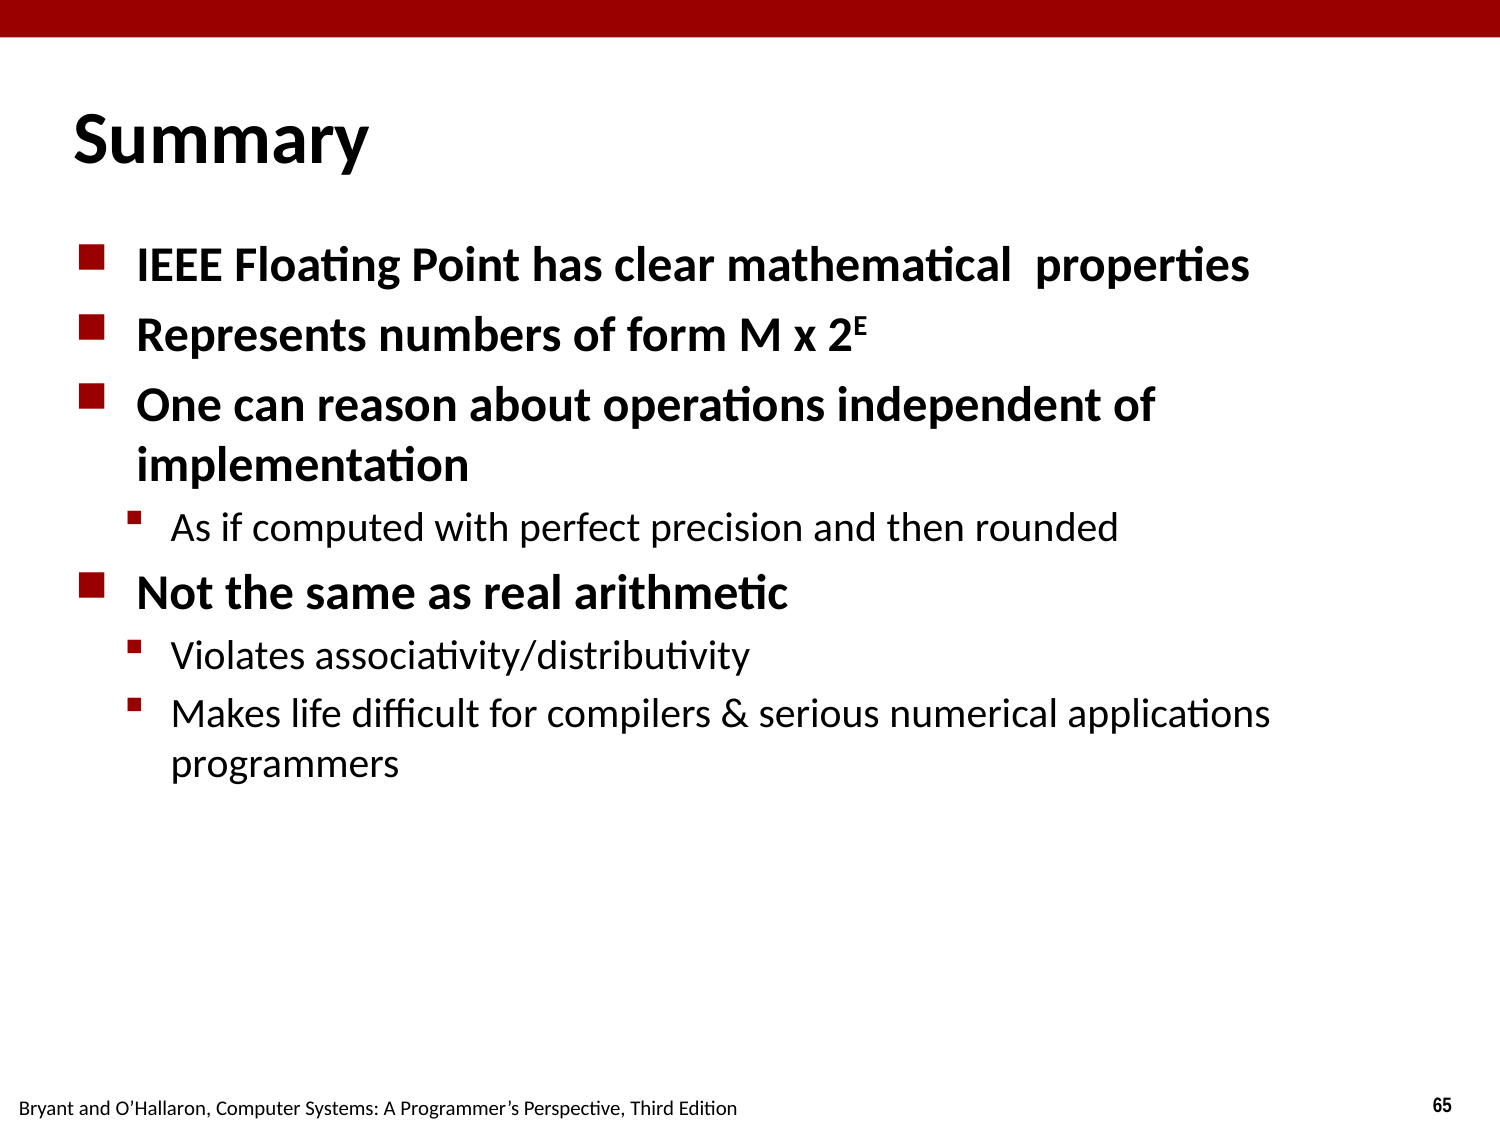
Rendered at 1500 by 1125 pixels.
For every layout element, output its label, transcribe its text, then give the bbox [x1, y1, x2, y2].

list IEEE Floating Point has clear mathematical properties Represents numbers of form M x 2E One can reason about operations independent of implementation As if computed with perfect precision and then rounded Not the same as real arithmetic Violates associativity/distributivity Makes life difficult for compilers & serious numerical applications programmers [65, 223, 1361, 1040]
title Summary [58, 71, 1304, 197]
